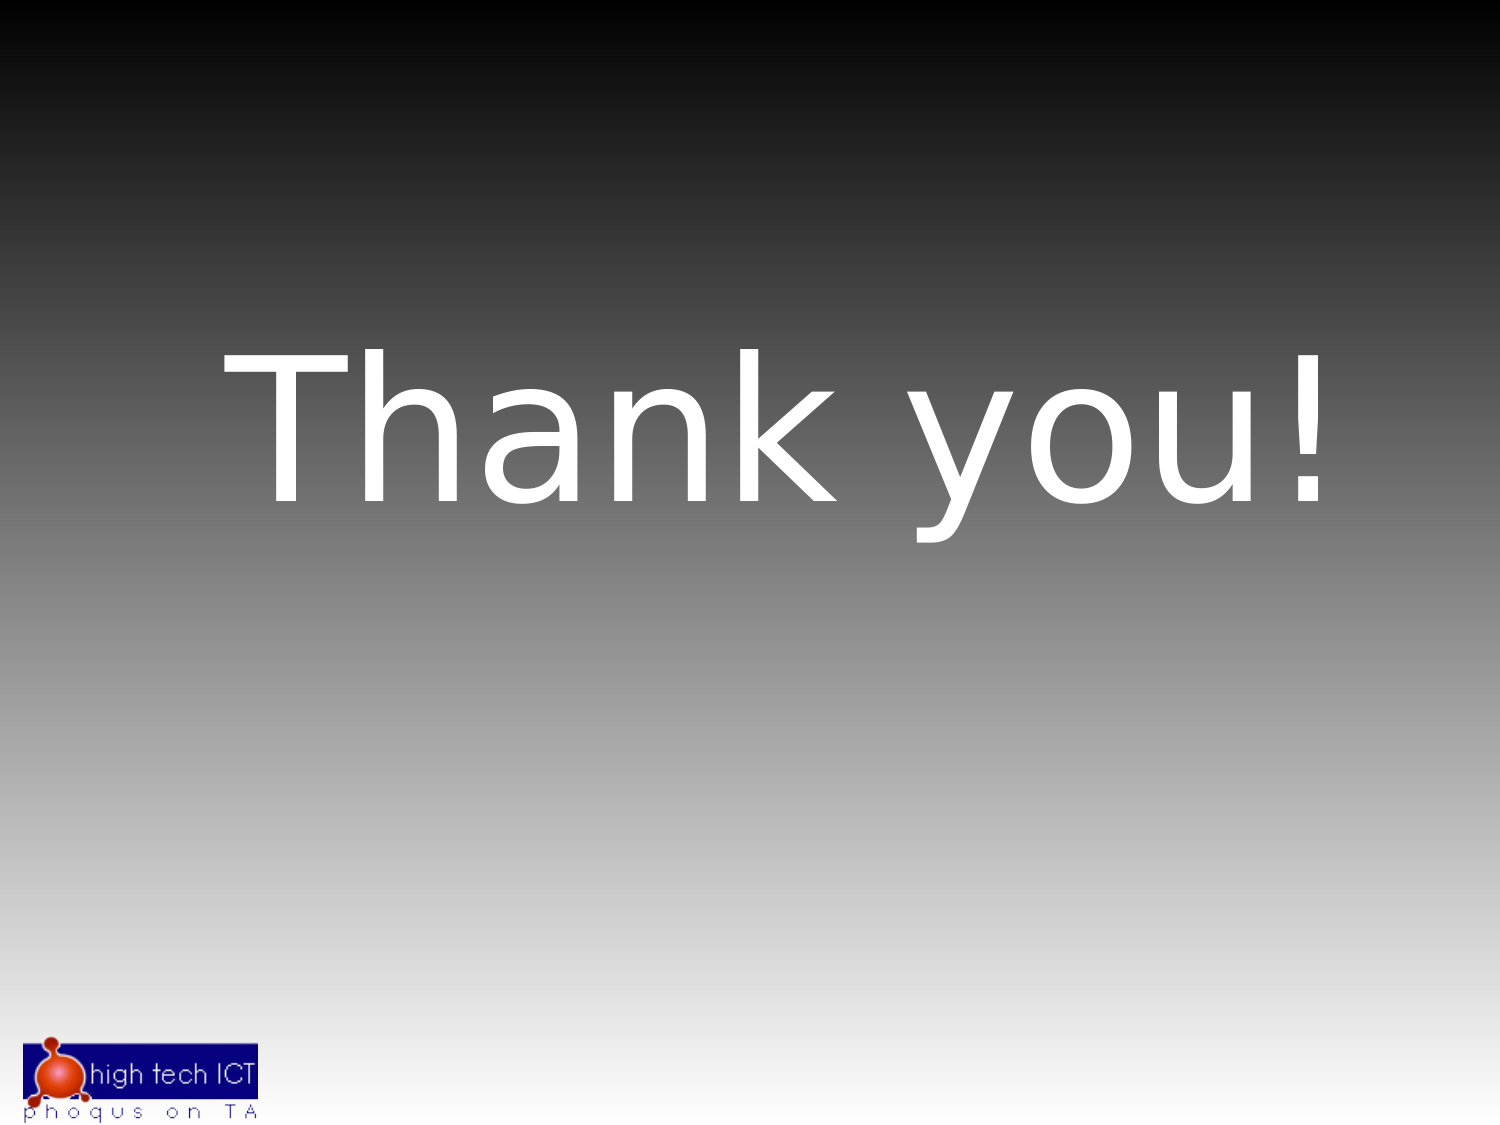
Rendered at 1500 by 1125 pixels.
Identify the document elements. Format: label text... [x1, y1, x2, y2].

subtitle Thank you! [150, 84, 1425, 780]
picture [23, 1035, 258, 1125]
